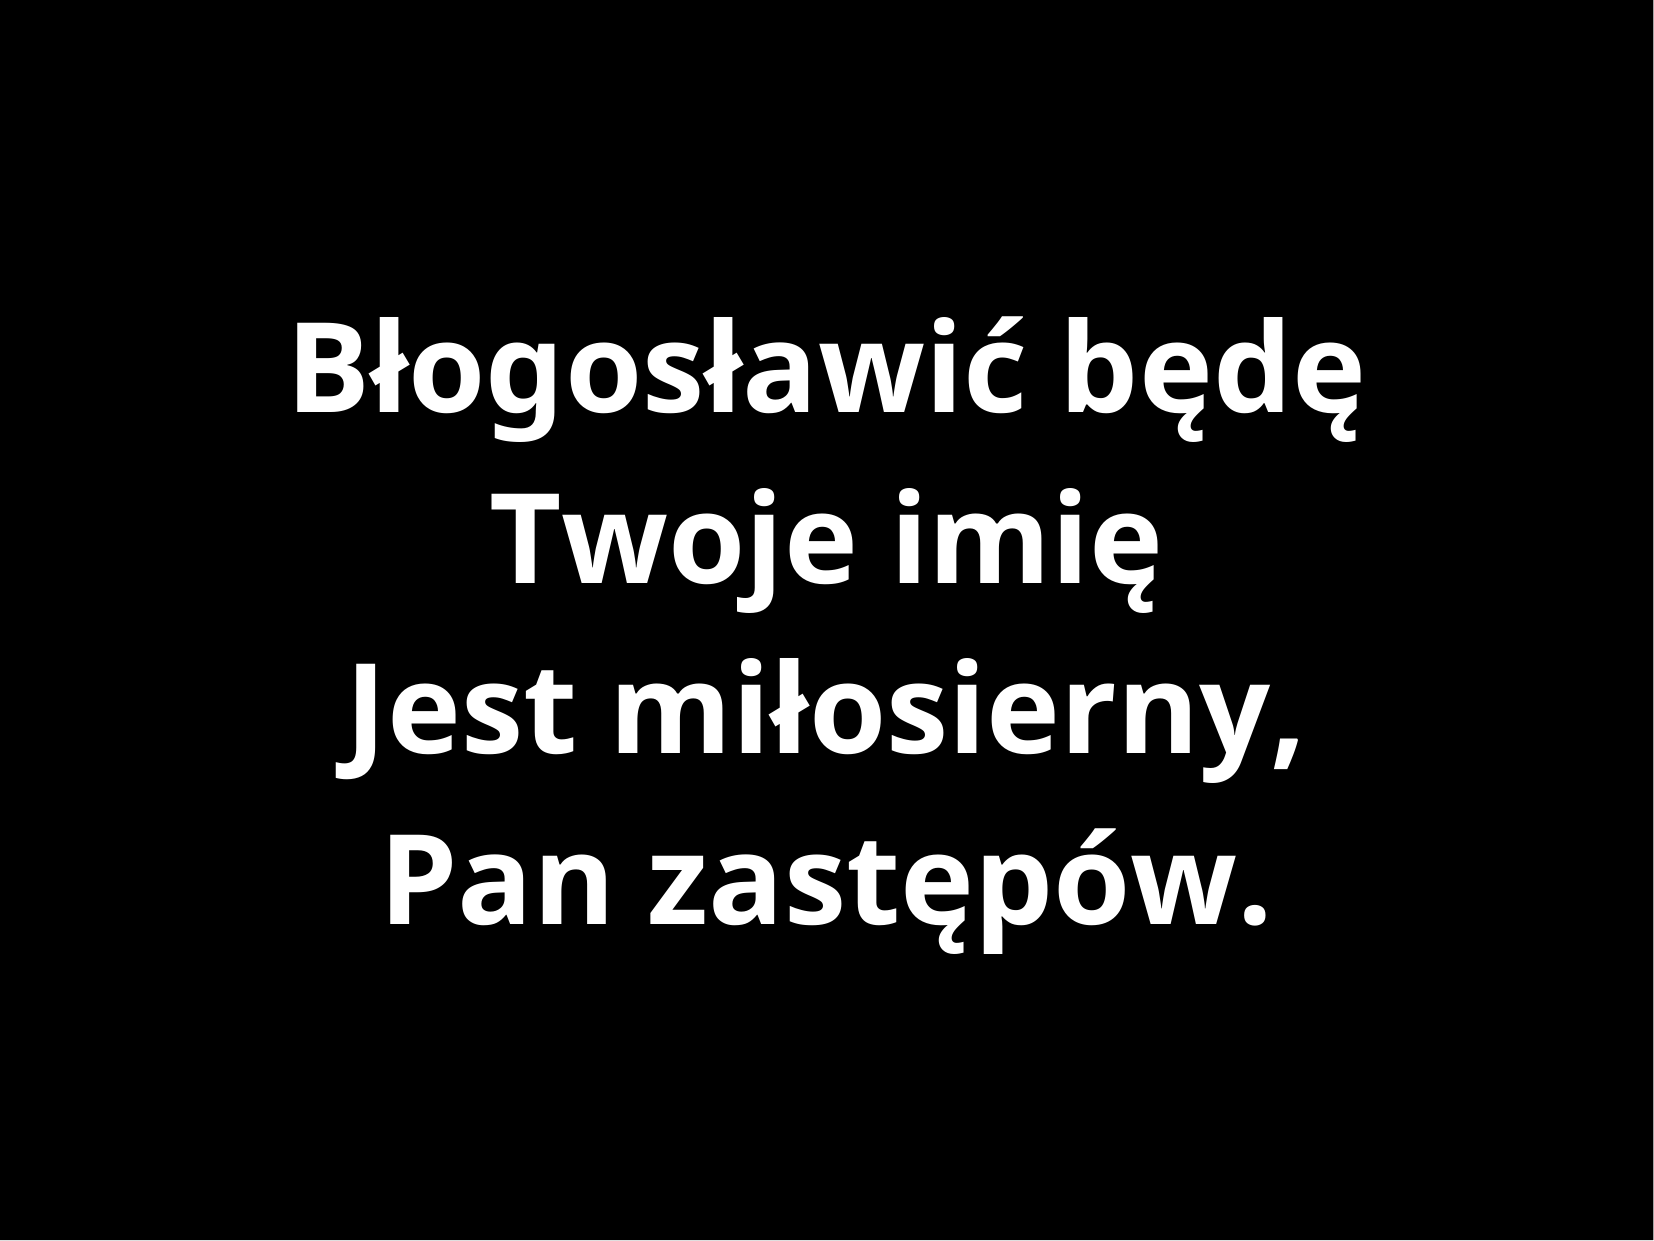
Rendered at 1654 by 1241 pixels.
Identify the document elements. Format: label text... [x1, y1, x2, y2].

title Błogosławić będę Twoje imię Jest miłosierny, Pan zastępów. [0, 0, 1654, 1241]
